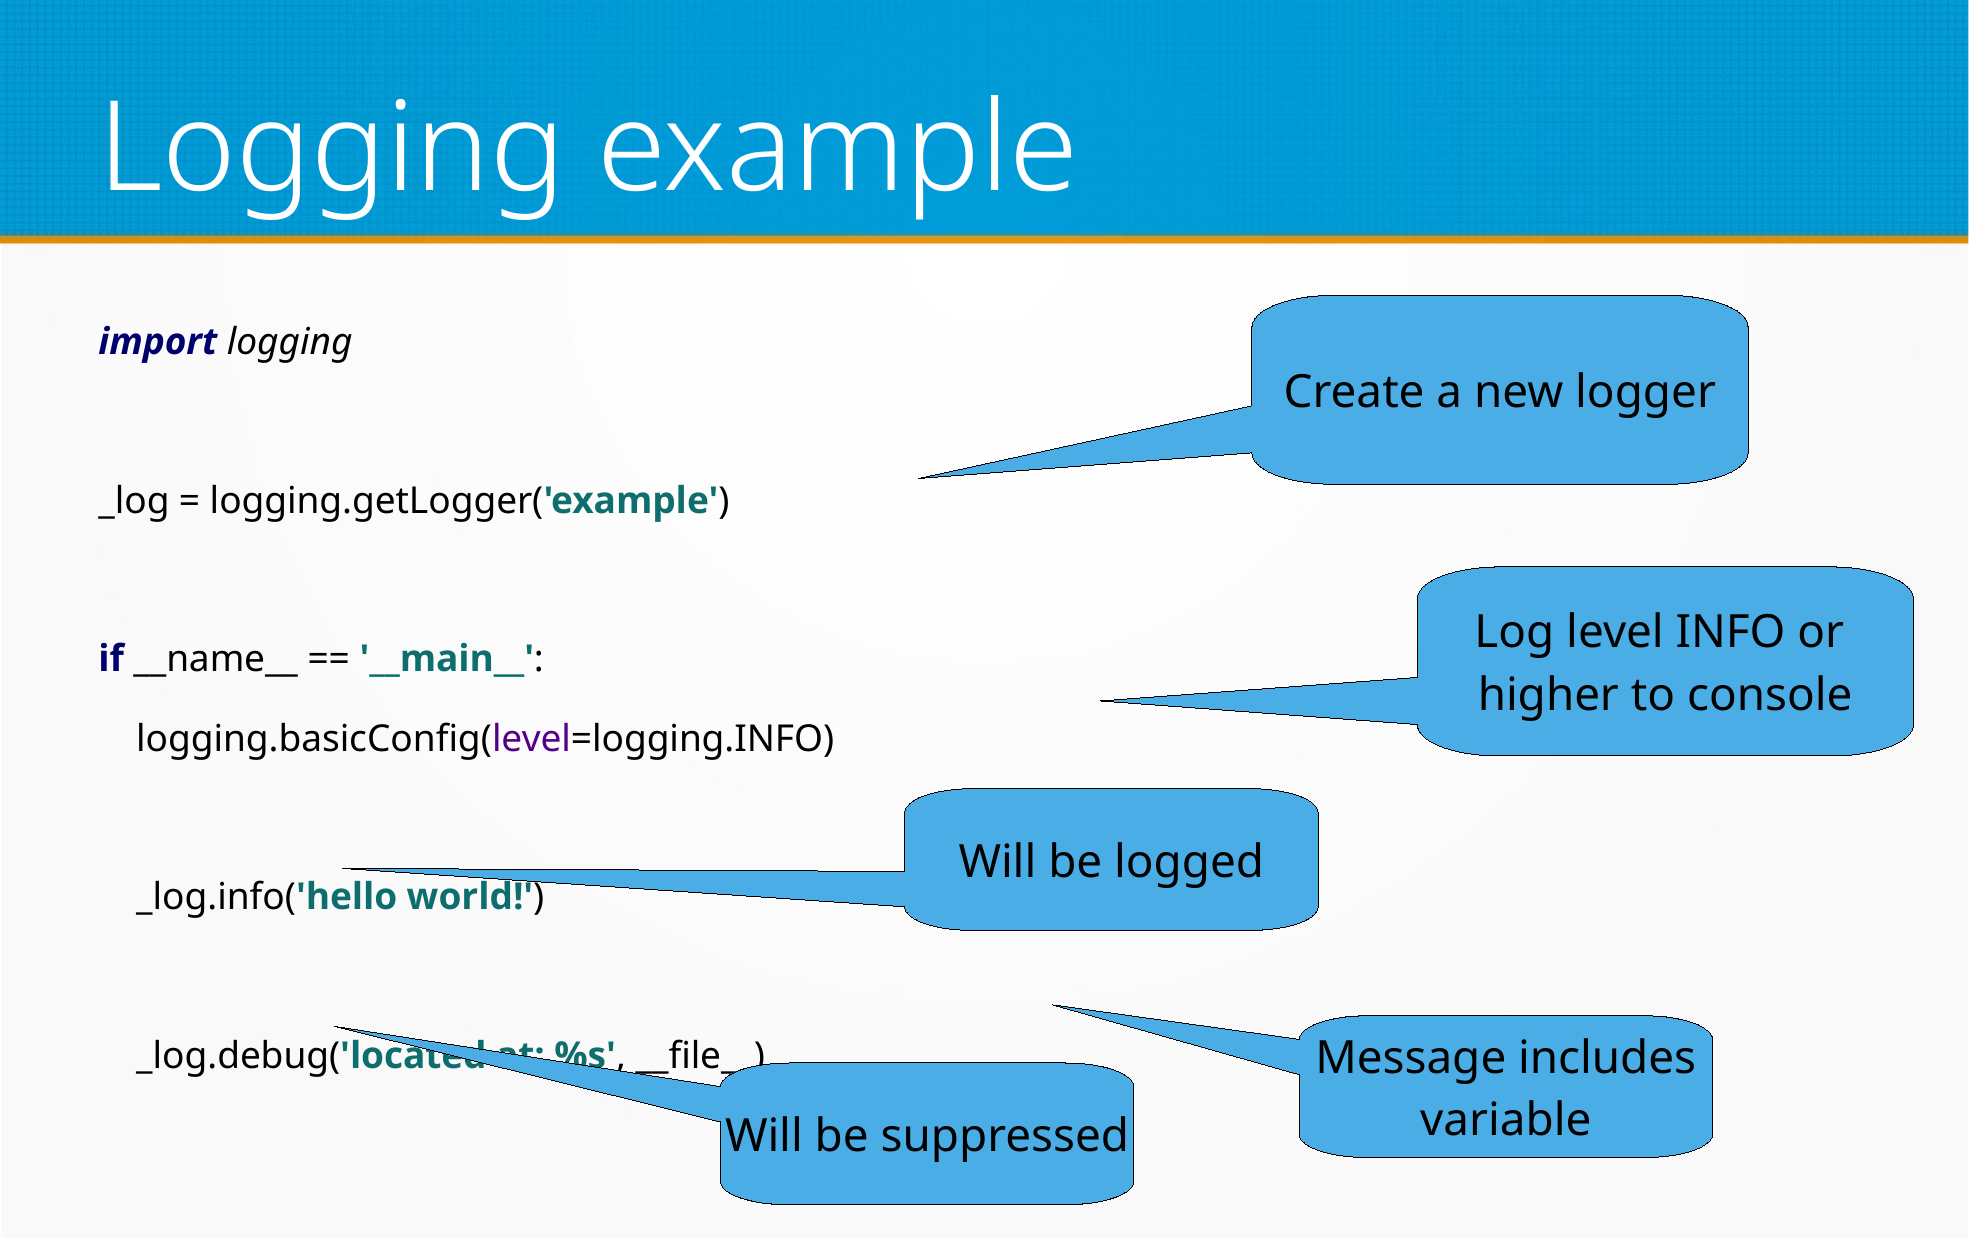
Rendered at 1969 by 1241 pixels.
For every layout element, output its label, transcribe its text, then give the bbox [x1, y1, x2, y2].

text_box Create a new logger [918, 295, 1749, 485]
text_box Log level INFO or higher to console [1100, 566, 1914, 756]
text_box Will be suppressed [334, 1026, 1134, 1205]
title Logging example [98, 19, 1870, 227]
text_box Message includes variable [1052, 1004, 1713, 1158]
list import logging _log = logging.getLogger('example') if __name__ == '__main__': logging.basicConfig(level=logging.INFO) _log.info('hello world!') _log.debug('located at: %s', __file__) [98, 315, 1099, 1081]
picture [0, 233, 1969, 1241]
text_box Will be logged [342, 788, 1319, 931]
